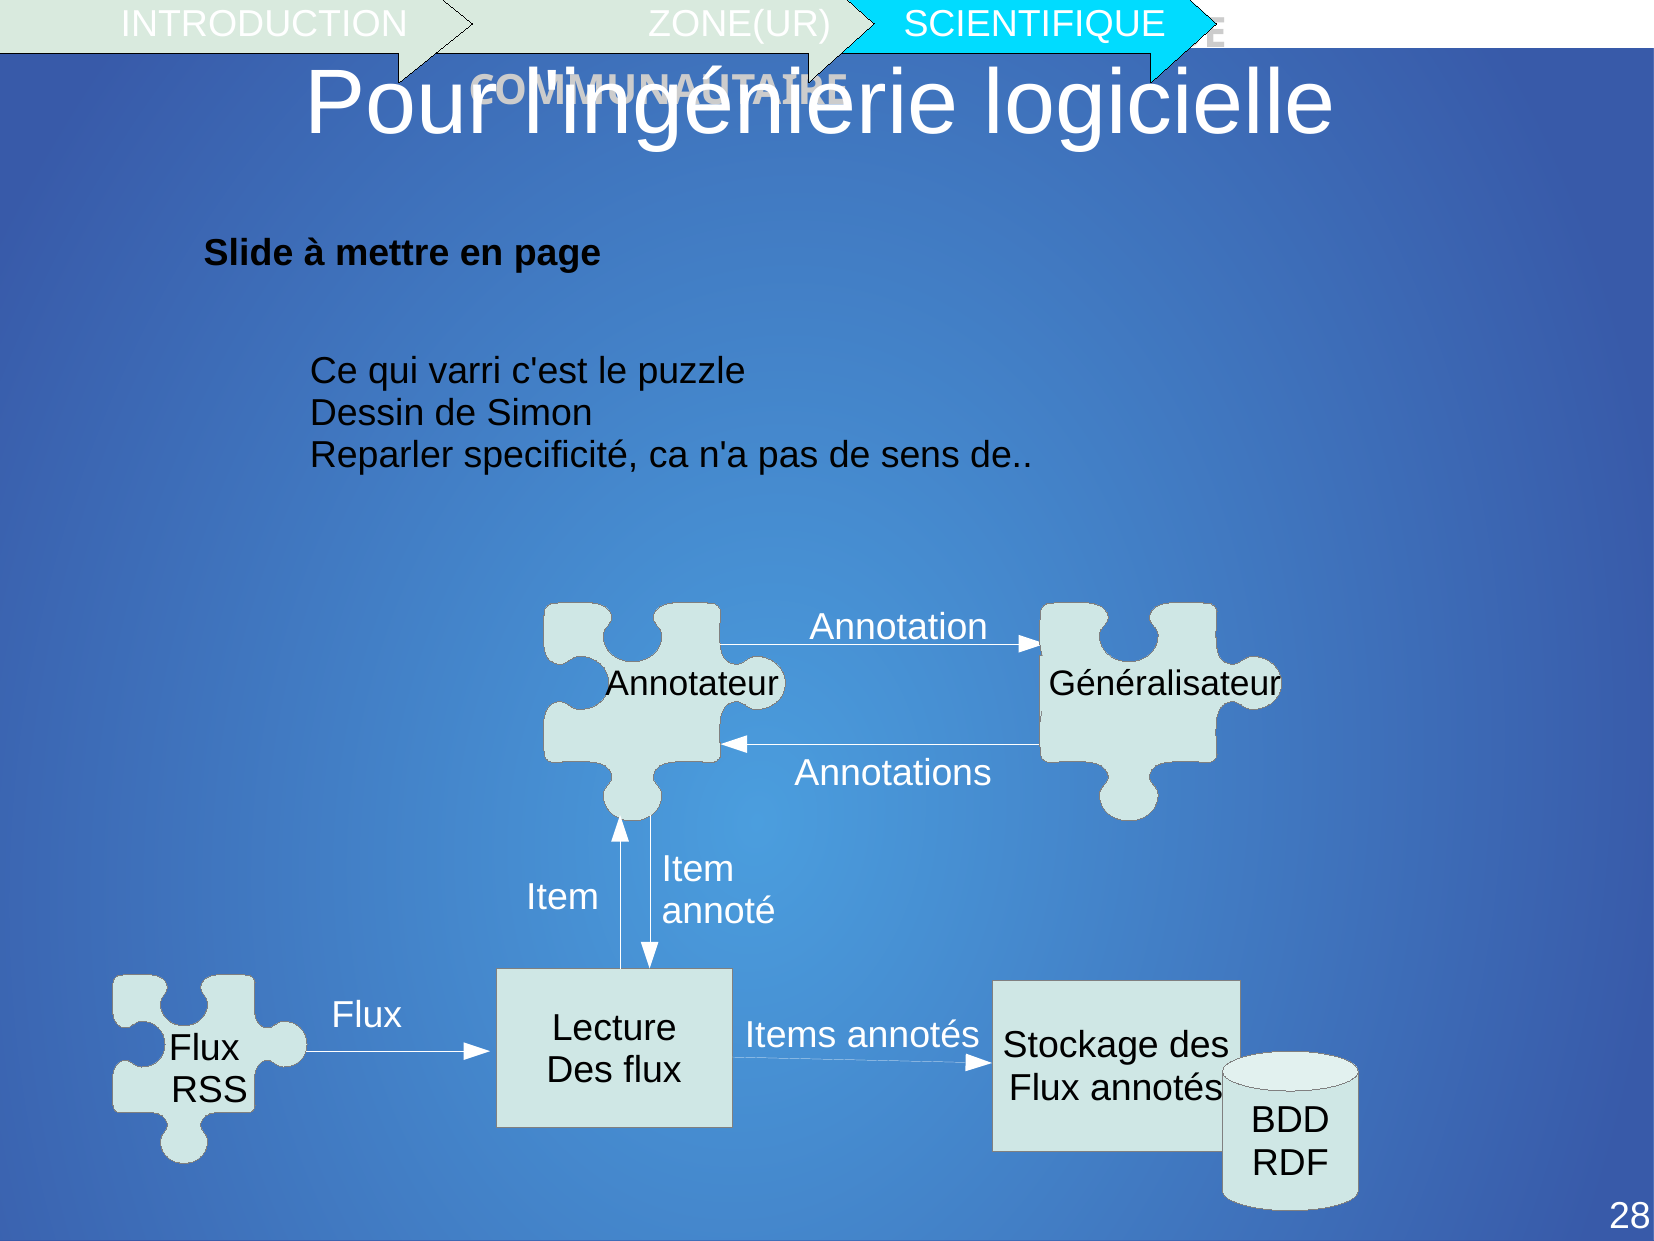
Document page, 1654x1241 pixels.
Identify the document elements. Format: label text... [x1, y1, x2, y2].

text_box Stockage des Flux annotés [992, 980, 1241, 1152]
text_box Annotations [779, 744, 1007, 801]
text_box Annotateur [590, 655, 794, 711]
picture [0, 48, 1654, 1241]
text_box BDD RDF [1222, 1073, 1359, 1211]
text_box [543, 701, 723, 821]
text_box [1039, 711, 1219, 821]
text_box [1148, 602, 1219, 655]
text_box Annotation [794, 598, 1022, 644]
text_box Item [511, 868, 615, 925]
text_box [652, 602, 723, 655]
text_box Annotation [794, 645, 1022, 656]
text_box [543, 602, 613, 665]
title Pour l'ingénierie logicielle [23, 49, 1619, 154]
text_box INTRODUCTION [0, 0, 473, 83]
text_box Item annoté [646, 840, 875, 939]
text_box Généralisateur [1033, 655, 1297, 711]
text_box [1039, 602, 1110, 655]
text_box SCIENTIFIQUE [842, 0, 1217, 83]
text_box Lecture Des flux [496, 968, 733, 1128]
text_box ZONE(UR) [436, 0, 875, 83]
text_box Flux RSS [112, 974, 308, 1164]
text_box Flux [316, 986, 420, 1044]
text_box Items annotés [730, 1006, 1158, 1081]
text_box Ce qui varri c'est le puzzle Dessin de Simon Reparler specificité, ca n'a pas de sens de.. [295, 342, 1048, 484]
text_box Slide à mettre en page [188, 224, 617, 282]
